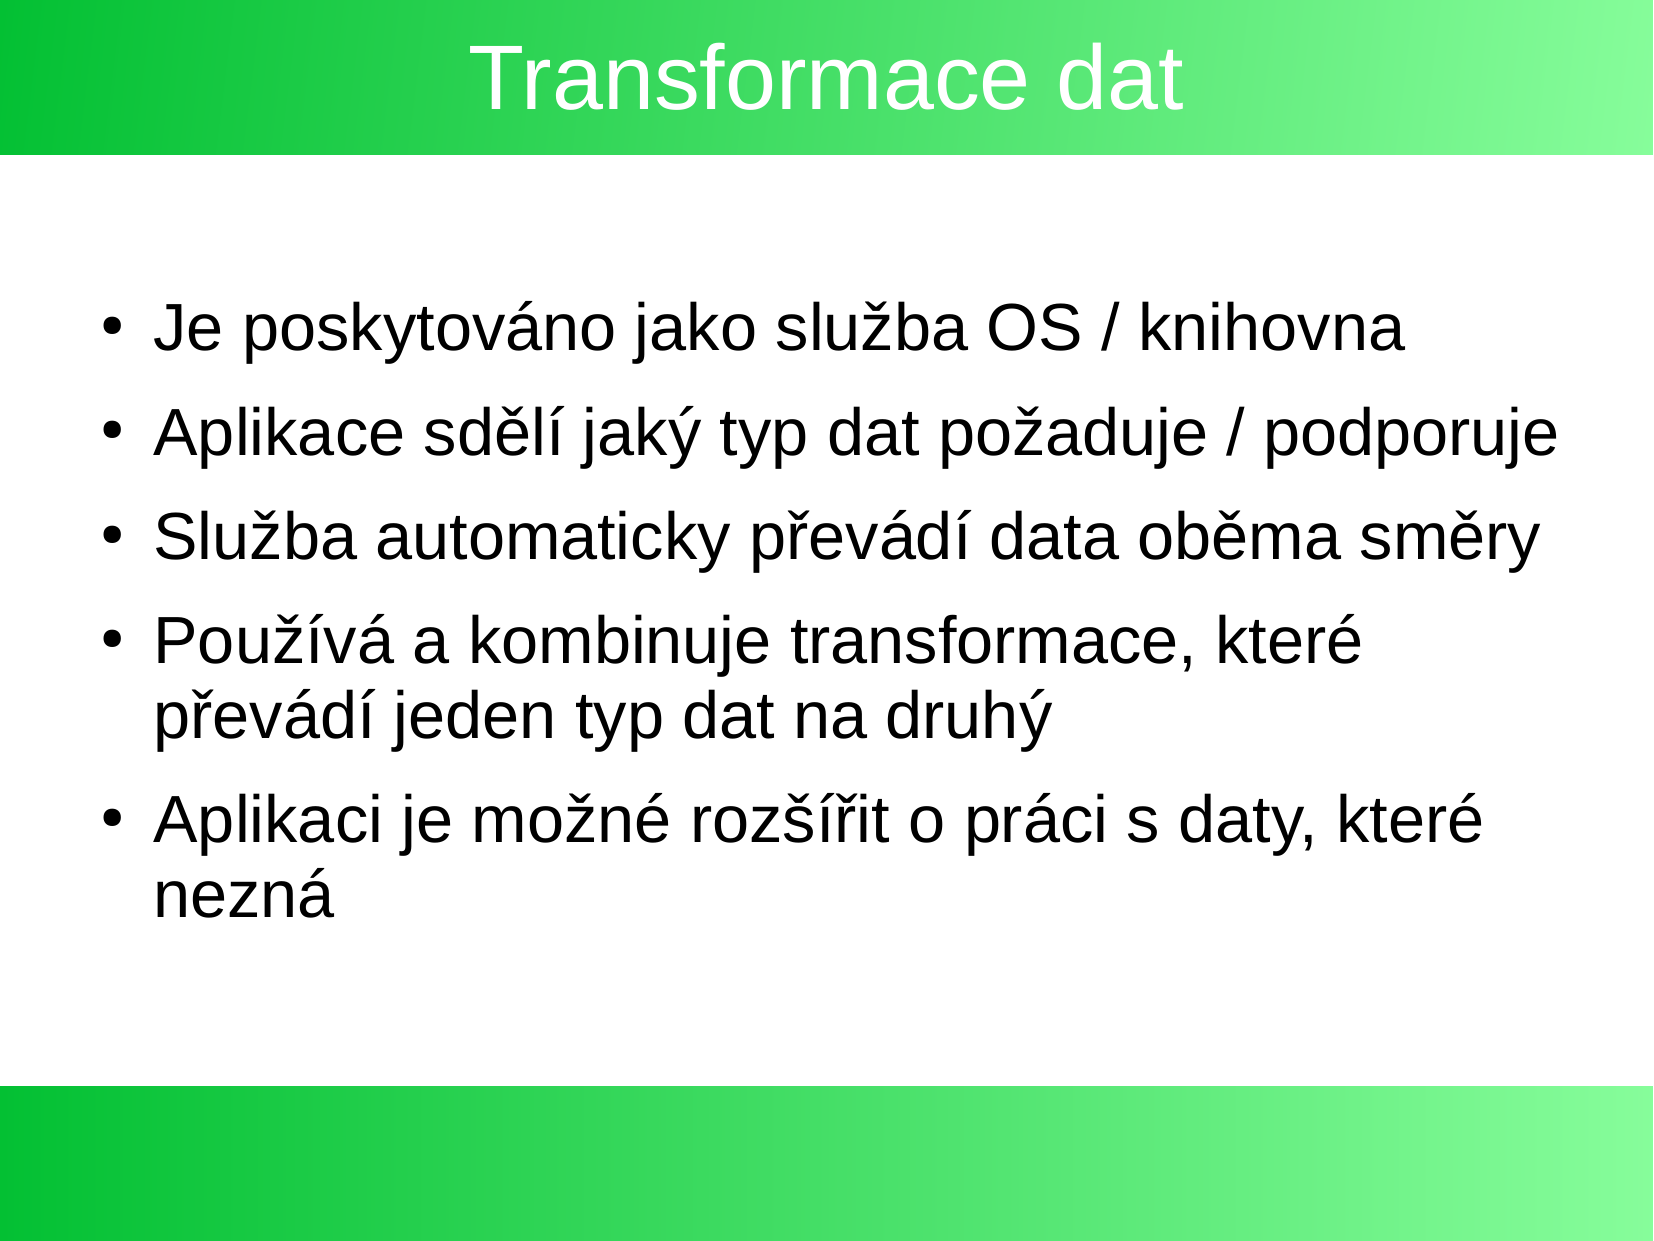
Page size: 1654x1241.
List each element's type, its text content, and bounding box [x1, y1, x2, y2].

title Transformace dat [82, 25, 1571, 130]
list Je poskytováno jako služba OS / knihovna Aplikace sdělí jaký typ dat požaduje / podporuje Služba automaticky převádí data oběma směry Používá a kombinuje transformace, které převádí jeden typ dat na druhý Aplikaci je možné rozšířit o práci s daty, které nezná [82, 290, 1571, 1010]
